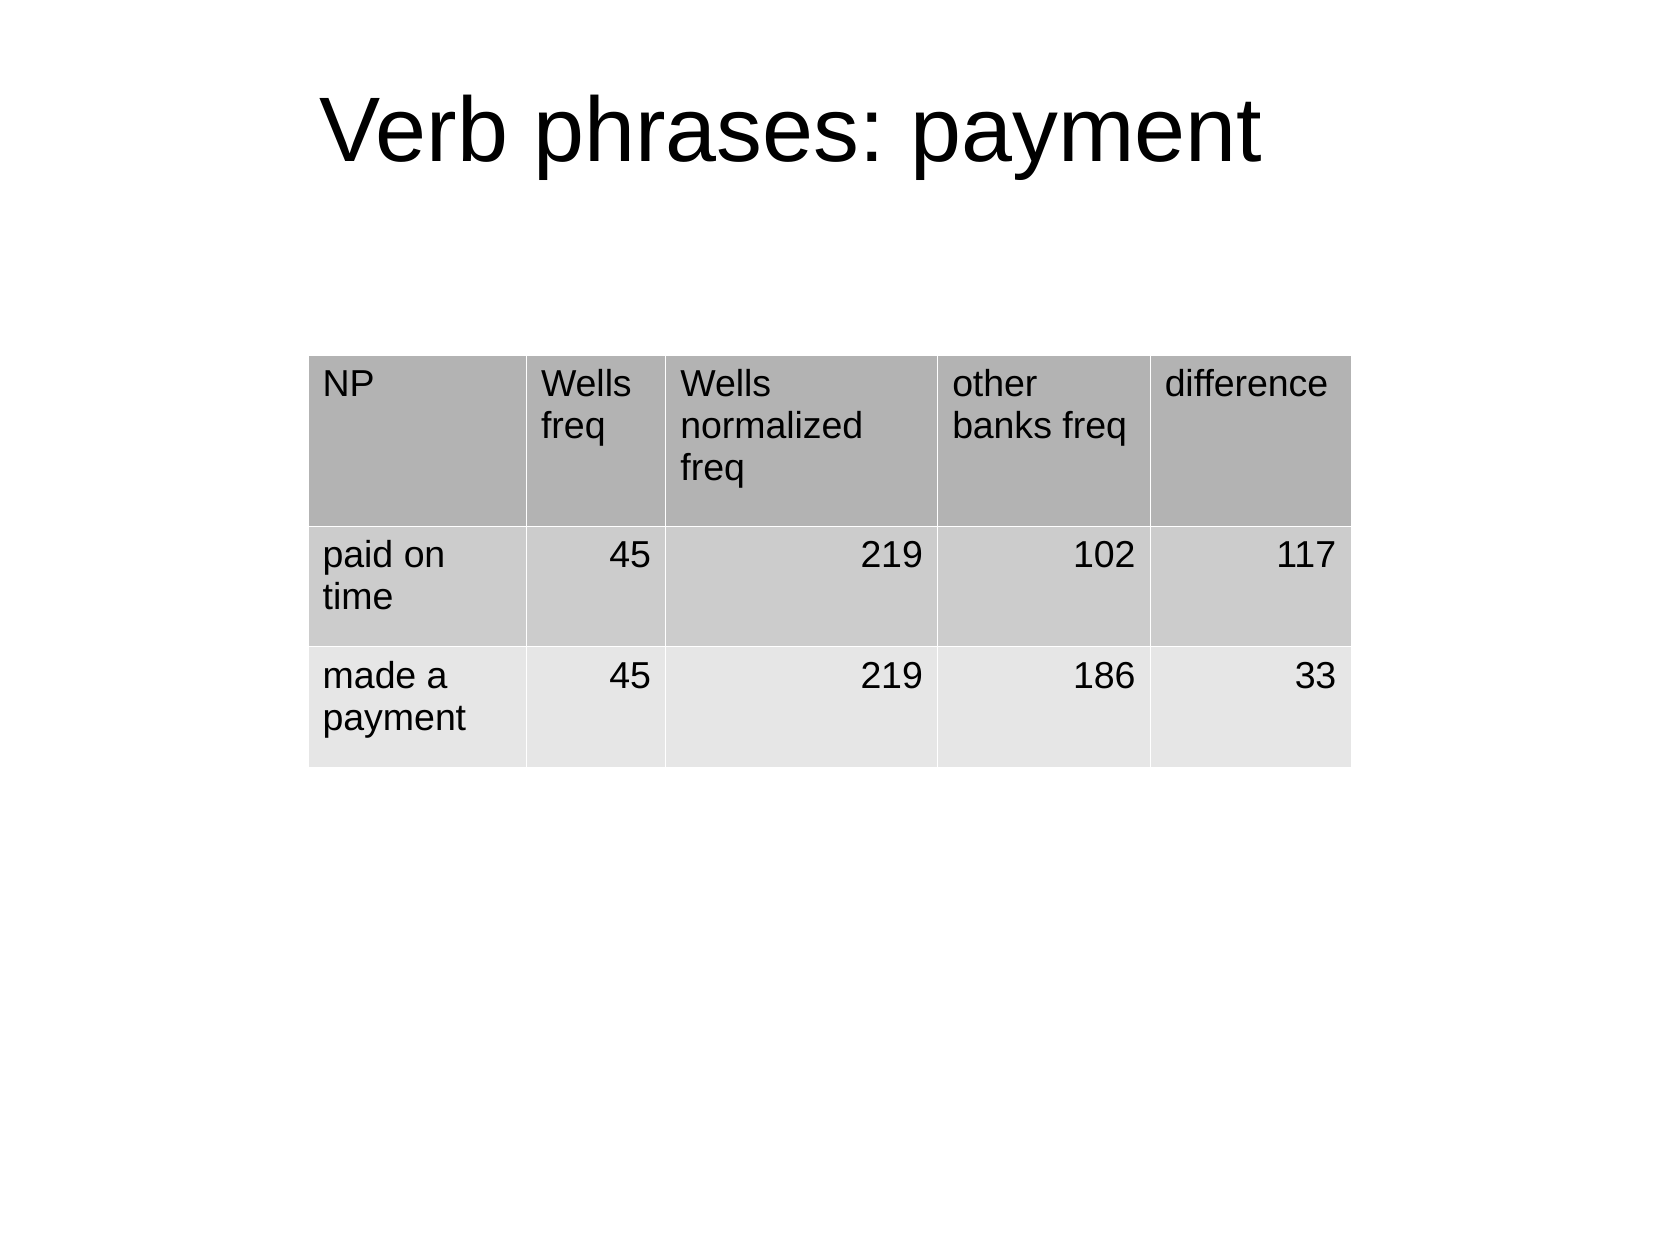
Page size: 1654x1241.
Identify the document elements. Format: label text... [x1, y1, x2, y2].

table_header NP [309, 356, 526, 526]
table_header Wells normalized freq [666, 356, 937, 526]
table_header difference [1151, 356, 1351, 526]
table_cell made a payment [309, 647, 526, 767]
table_cell 33 [1151, 647, 1351, 767]
table_cell 117 [1151, 527, 1351, 646]
table_cell 219 [666, 647, 937, 767]
table_cell 186 [938, 647, 1150, 767]
table_cell 102 [938, 527, 1150, 646]
table_cell paid on time [309, 527, 526, 646]
table_header other banks freq [938, 356, 1150, 526]
table_header Wells freq [527, 356, 665, 526]
table_cell 219 [666, 527, 937, 646]
table_cell 45 [527, 647, 665, 767]
title Verb phrases: payment [82, 49, 1501, 211]
table_cell 45 [527, 527, 665, 646]
